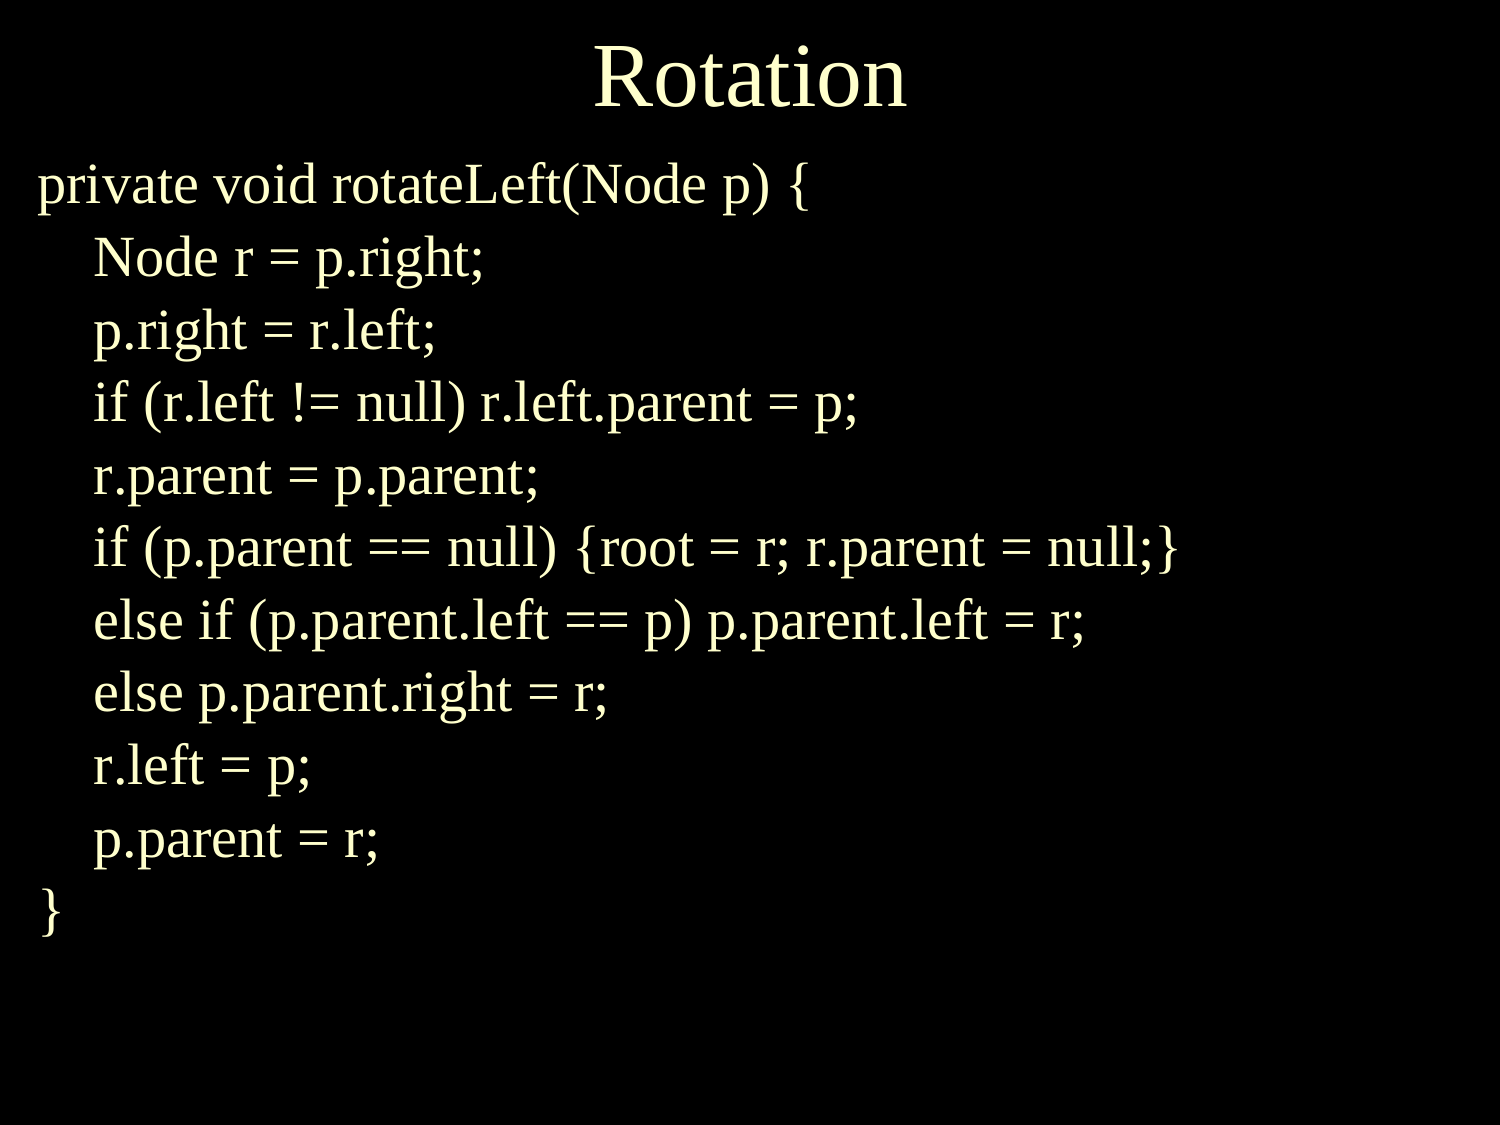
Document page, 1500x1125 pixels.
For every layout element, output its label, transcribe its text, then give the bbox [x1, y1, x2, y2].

list private void rotateLeft(Node p) { Node r = p.right; p.right = r.left; if (r.left != null) r.left.parent = p; r.parent = p.parent; if (p.parent == null) {root = r; r.parent = null;} else if (p.parent.left == p) p.parent.left = r; else p.parent.right = r; r.left = p; p.parent = r; } [22, 149, 1482, 1026]
title Rotation [22, 16, 1480, 134]
